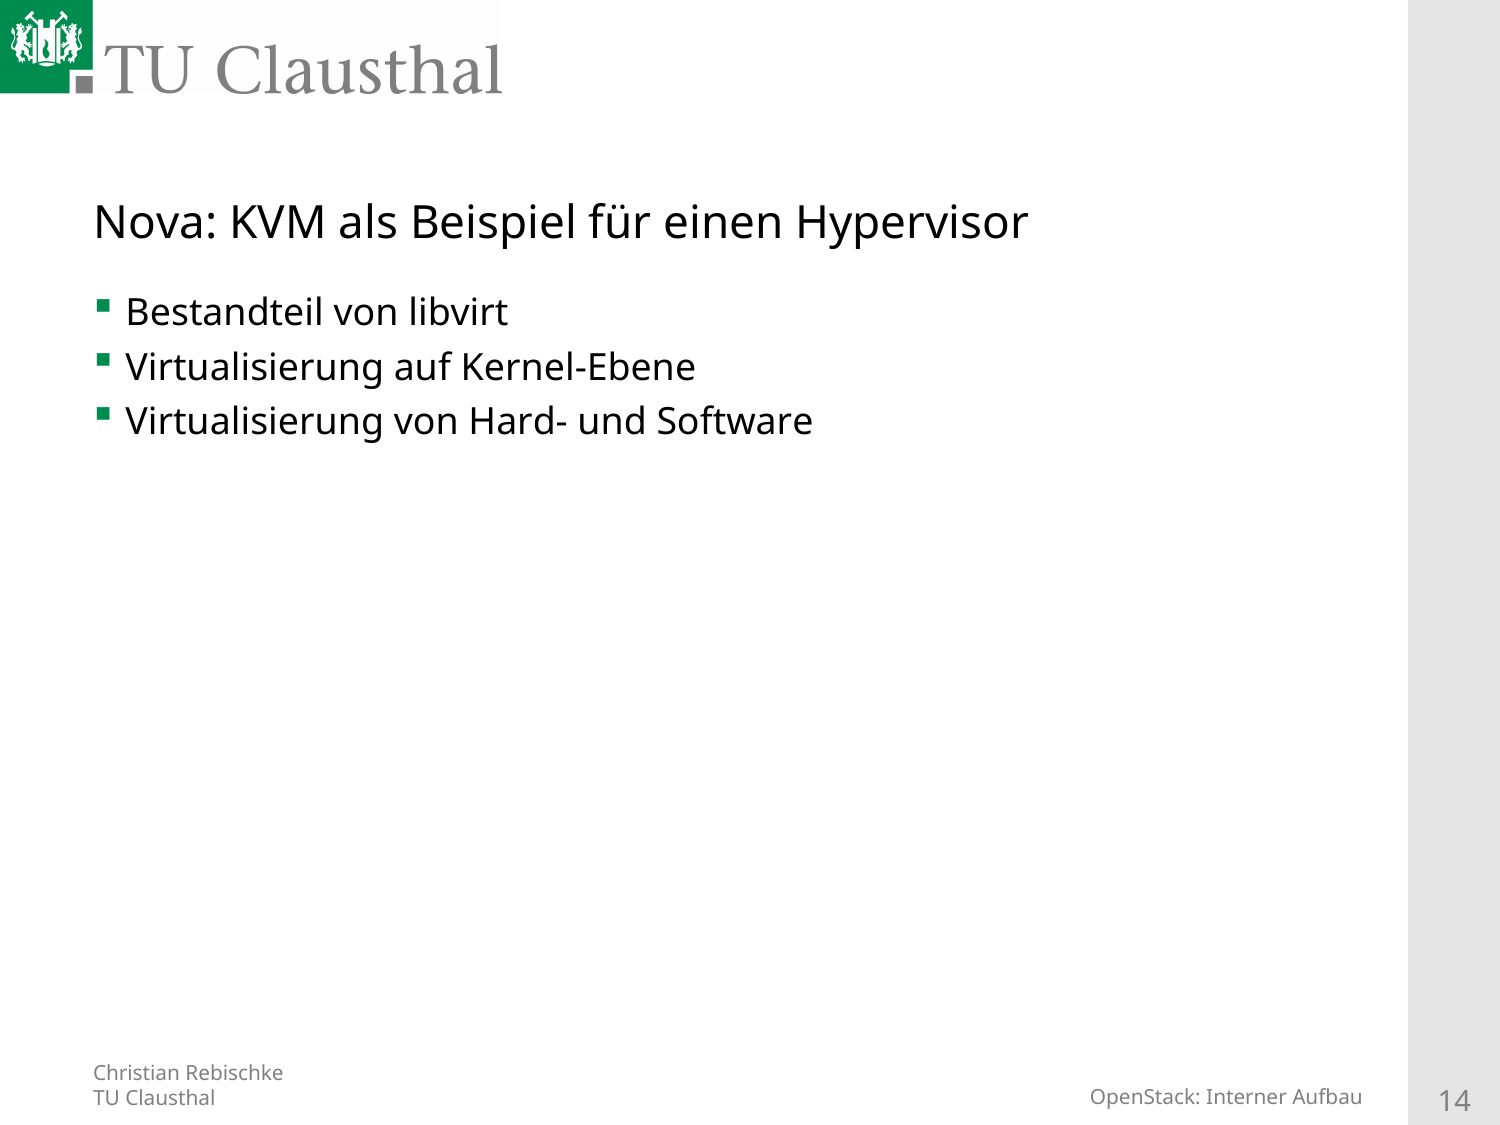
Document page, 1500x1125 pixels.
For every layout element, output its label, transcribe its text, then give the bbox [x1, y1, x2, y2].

picture [0, 0, 502, 94]
title Nova: KVM als Beispiel für einen Hypervisor [79, 184, 1375, 279]
list Bestandteil von libvirt Virtualisierung auf Kernel-Ebene Virtualisierung von Hard- und Software [78, 280, 1379, 949]
